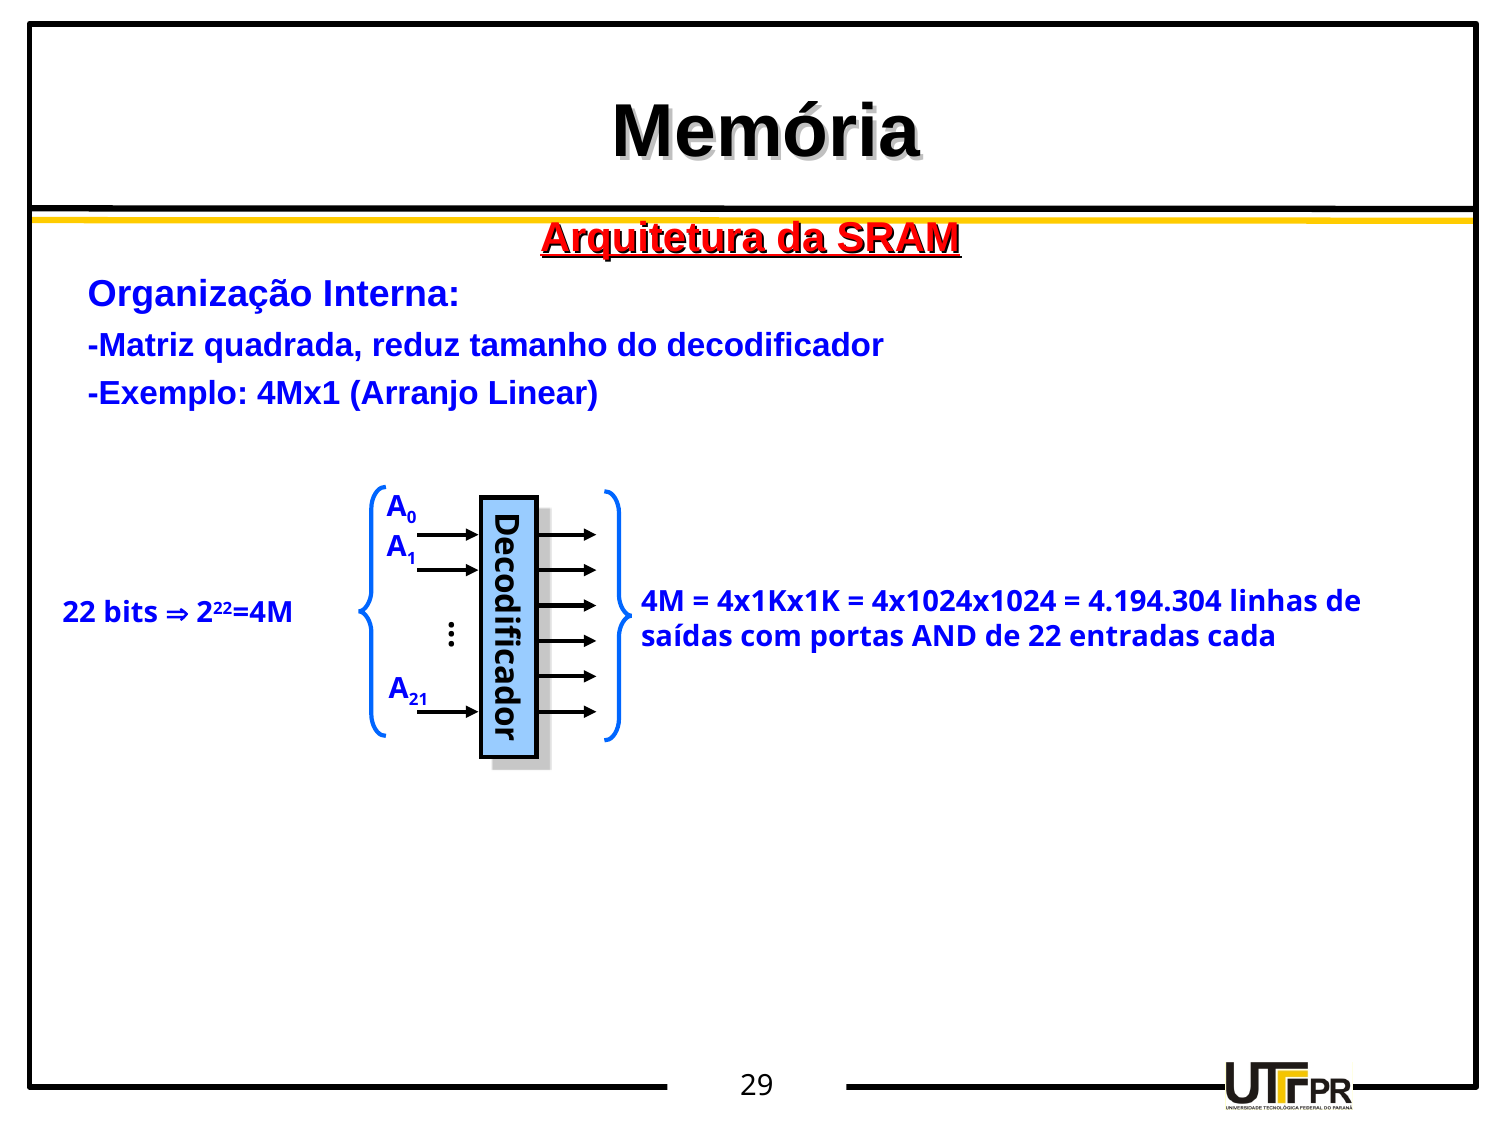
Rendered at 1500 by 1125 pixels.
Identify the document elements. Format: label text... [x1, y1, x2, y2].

picture [1225, 1062, 1353, 1110]
text_box Decodificador [481, 497, 537, 757]
text_box Memória [29, 29, 1477, 207]
text_box A1 [374, 520, 432, 576]
text_box 22 bits  222=4M [47, 586, 317, 637]
text_box A0 [371, 479, 432, 520]
text_box A21 [374, 661, 444, 717]
list Arquitetura da SRAM Organização Interna: -Matriz quadrada, reduz tamanho do decodificador -Exemplo: 4Mx1 (Arranjo Linear) [72, 208, 1428, 978]
text_box ... [434, 605, 491, 664]
text_box 4M = 4x1Kx1K = 4x1024x1024 = 4.194.304 linhas de saídas com portas AND de 22 entradas cada [626, 574, 1388, 660]
